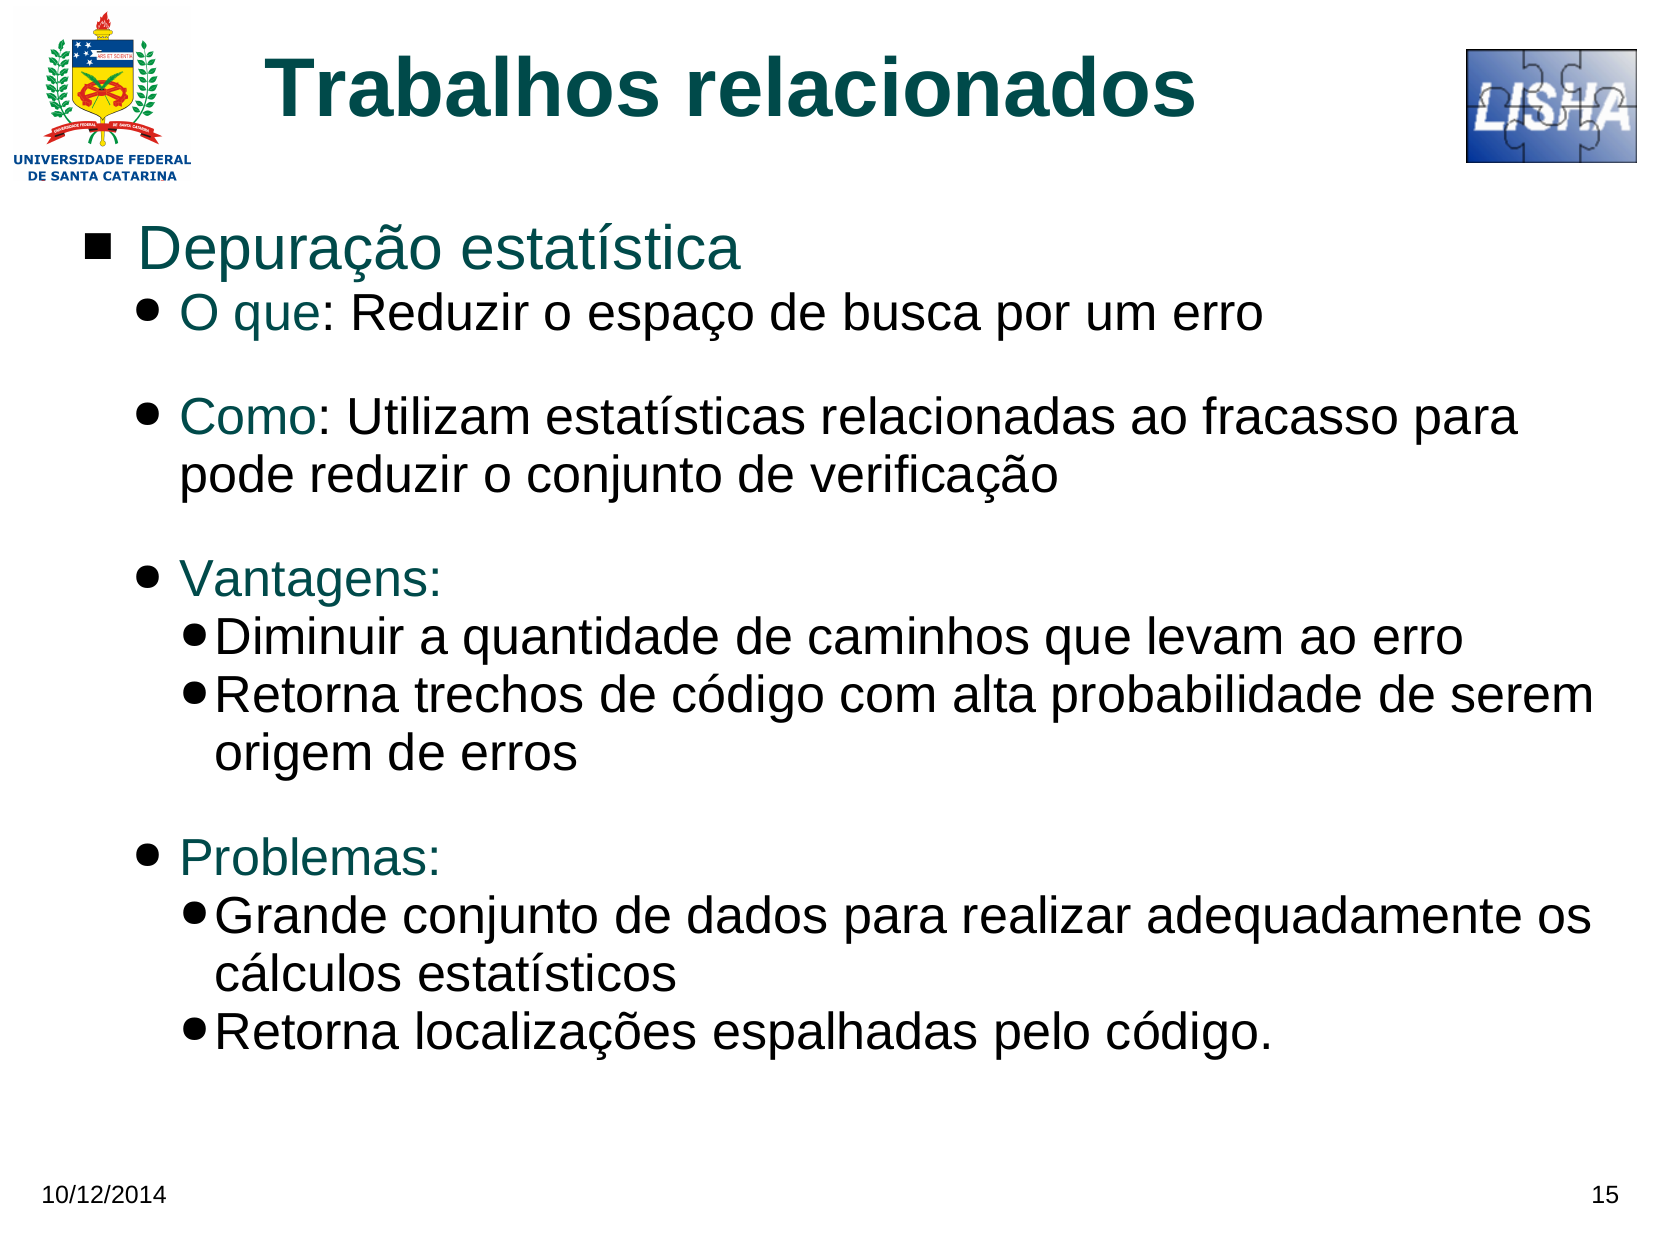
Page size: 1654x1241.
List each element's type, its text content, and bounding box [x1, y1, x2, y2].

list Depuração estatística O que: Reduzir o espaço de busca por um erro Como: Utilizam estatísticas relacionadas ao fracasso para pode reduzir o conjunto de verificação Vantagens: Diminuir a quantidade de caminhos que levam ao erro Retorna trechos de código com alta probabilidade de serem origem de erros Problemas: Grande conjunto de dados para realizar adequadamente os cálculos estatísticos Retorna localizações espalhadas pelo código. [37, 213, 1613, 1224]
picture [1466, 49, 1637, 163]
title Trabalhos relacionados [37, 37, 1426, 151]
picture [13, 6, 191, 181]
